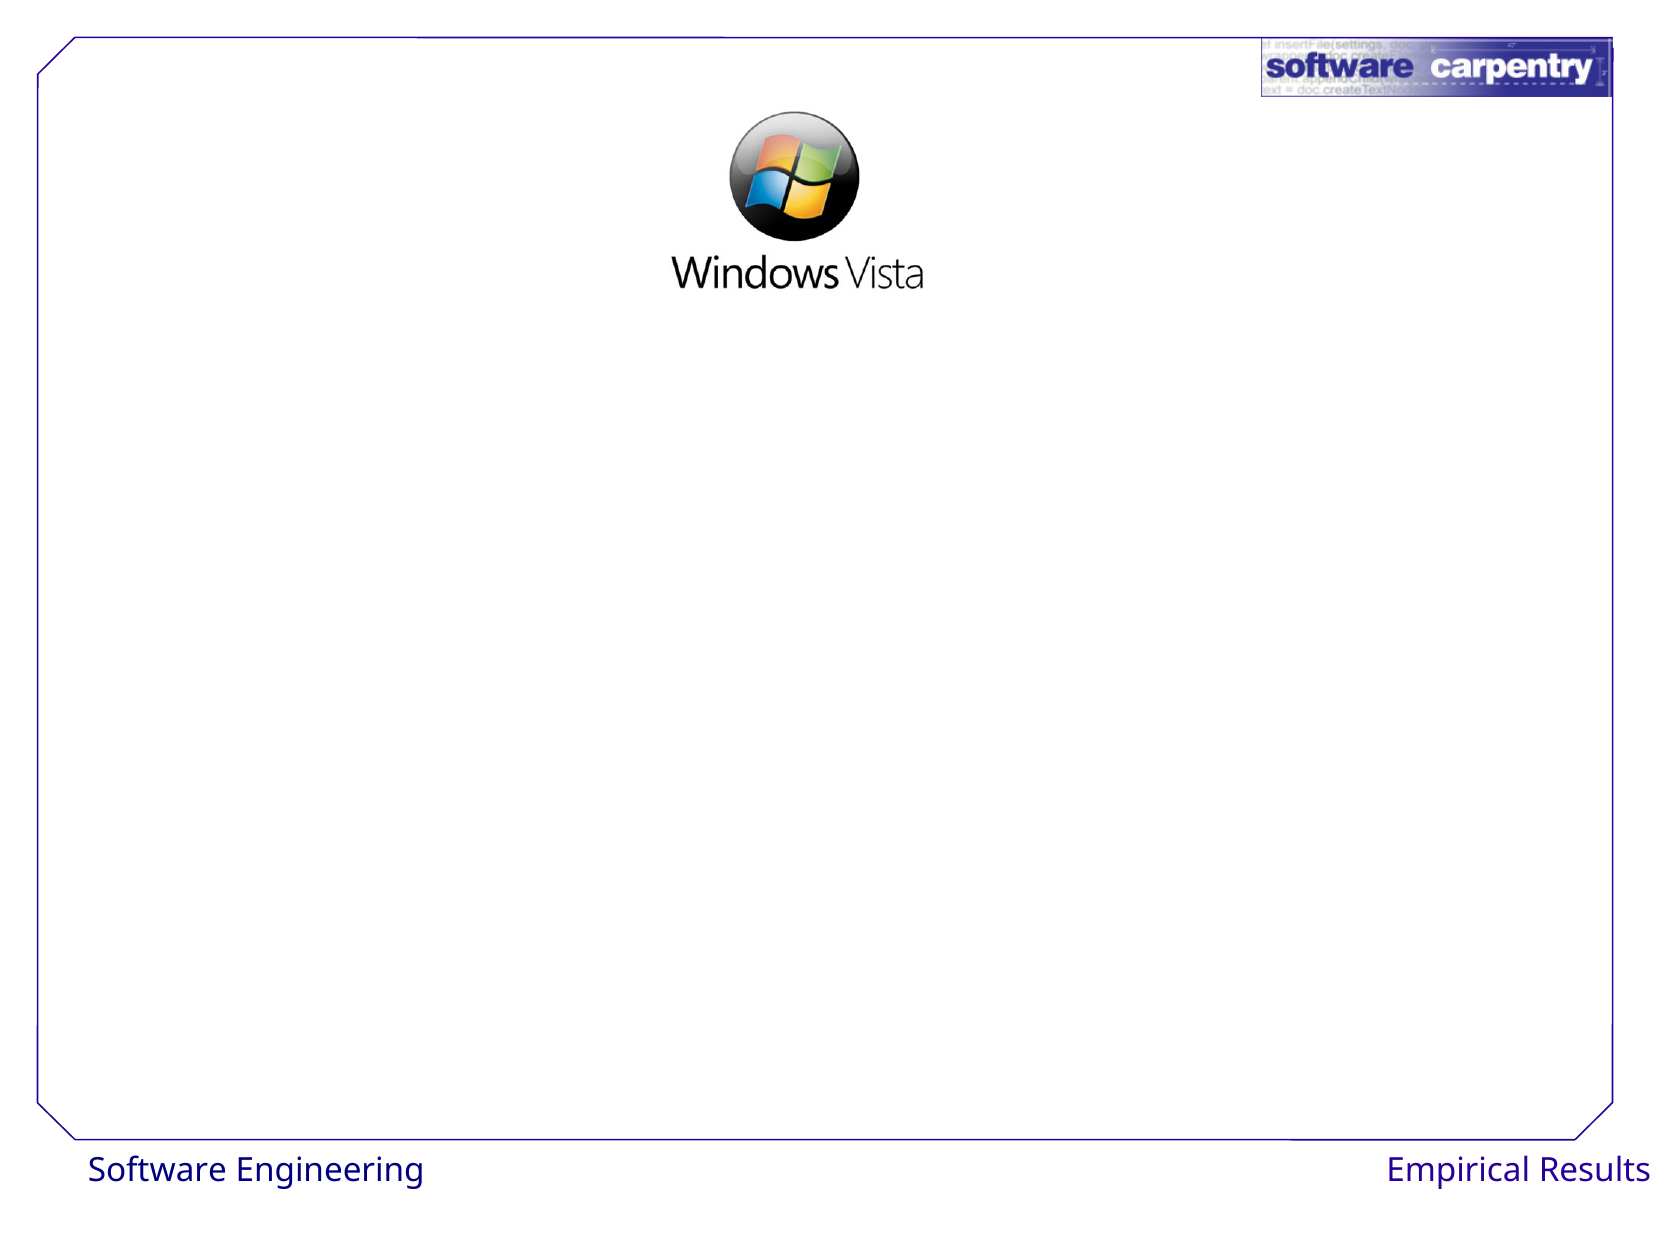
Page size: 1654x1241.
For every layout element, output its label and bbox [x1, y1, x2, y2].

picture [670, 109, 931, 296]
picture [1261, 39, 1613, 97]
